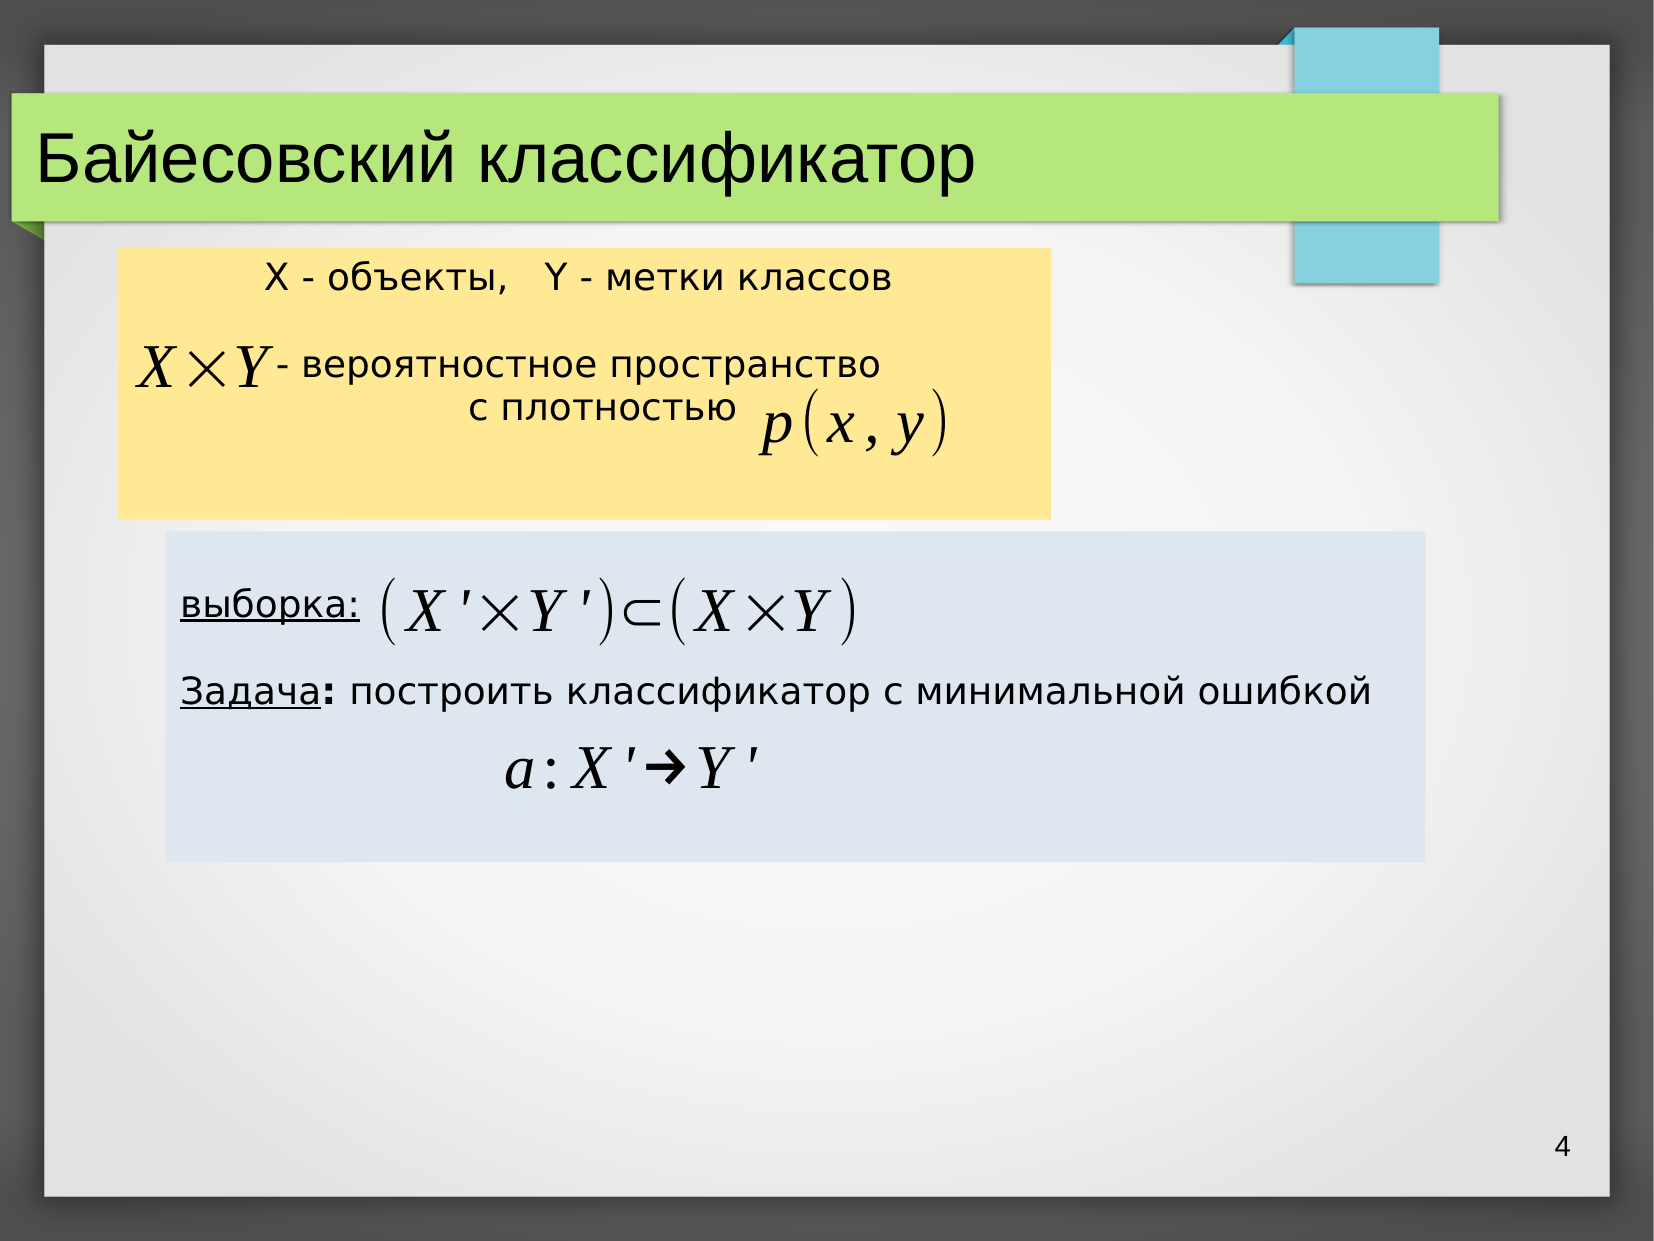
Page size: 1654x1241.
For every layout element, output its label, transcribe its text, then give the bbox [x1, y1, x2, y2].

chart [750, 385, 957, 461]
chart [126, 330, 284, 400]
picture [0, 0, 1654, 1241]
chart [371, 574, 866, 650]
title Байесовский классификатор [35, 118, 1489, 199]
chart [497, 732, 768, 802]
text_box X - объекты, Y - метки классов - вероятностное пространство с плотностью [118, 248, 1052, 520]
text_box выборка: Задача: построить классификатор с минимальной ошибкой [165, 531, 1426, 863]
